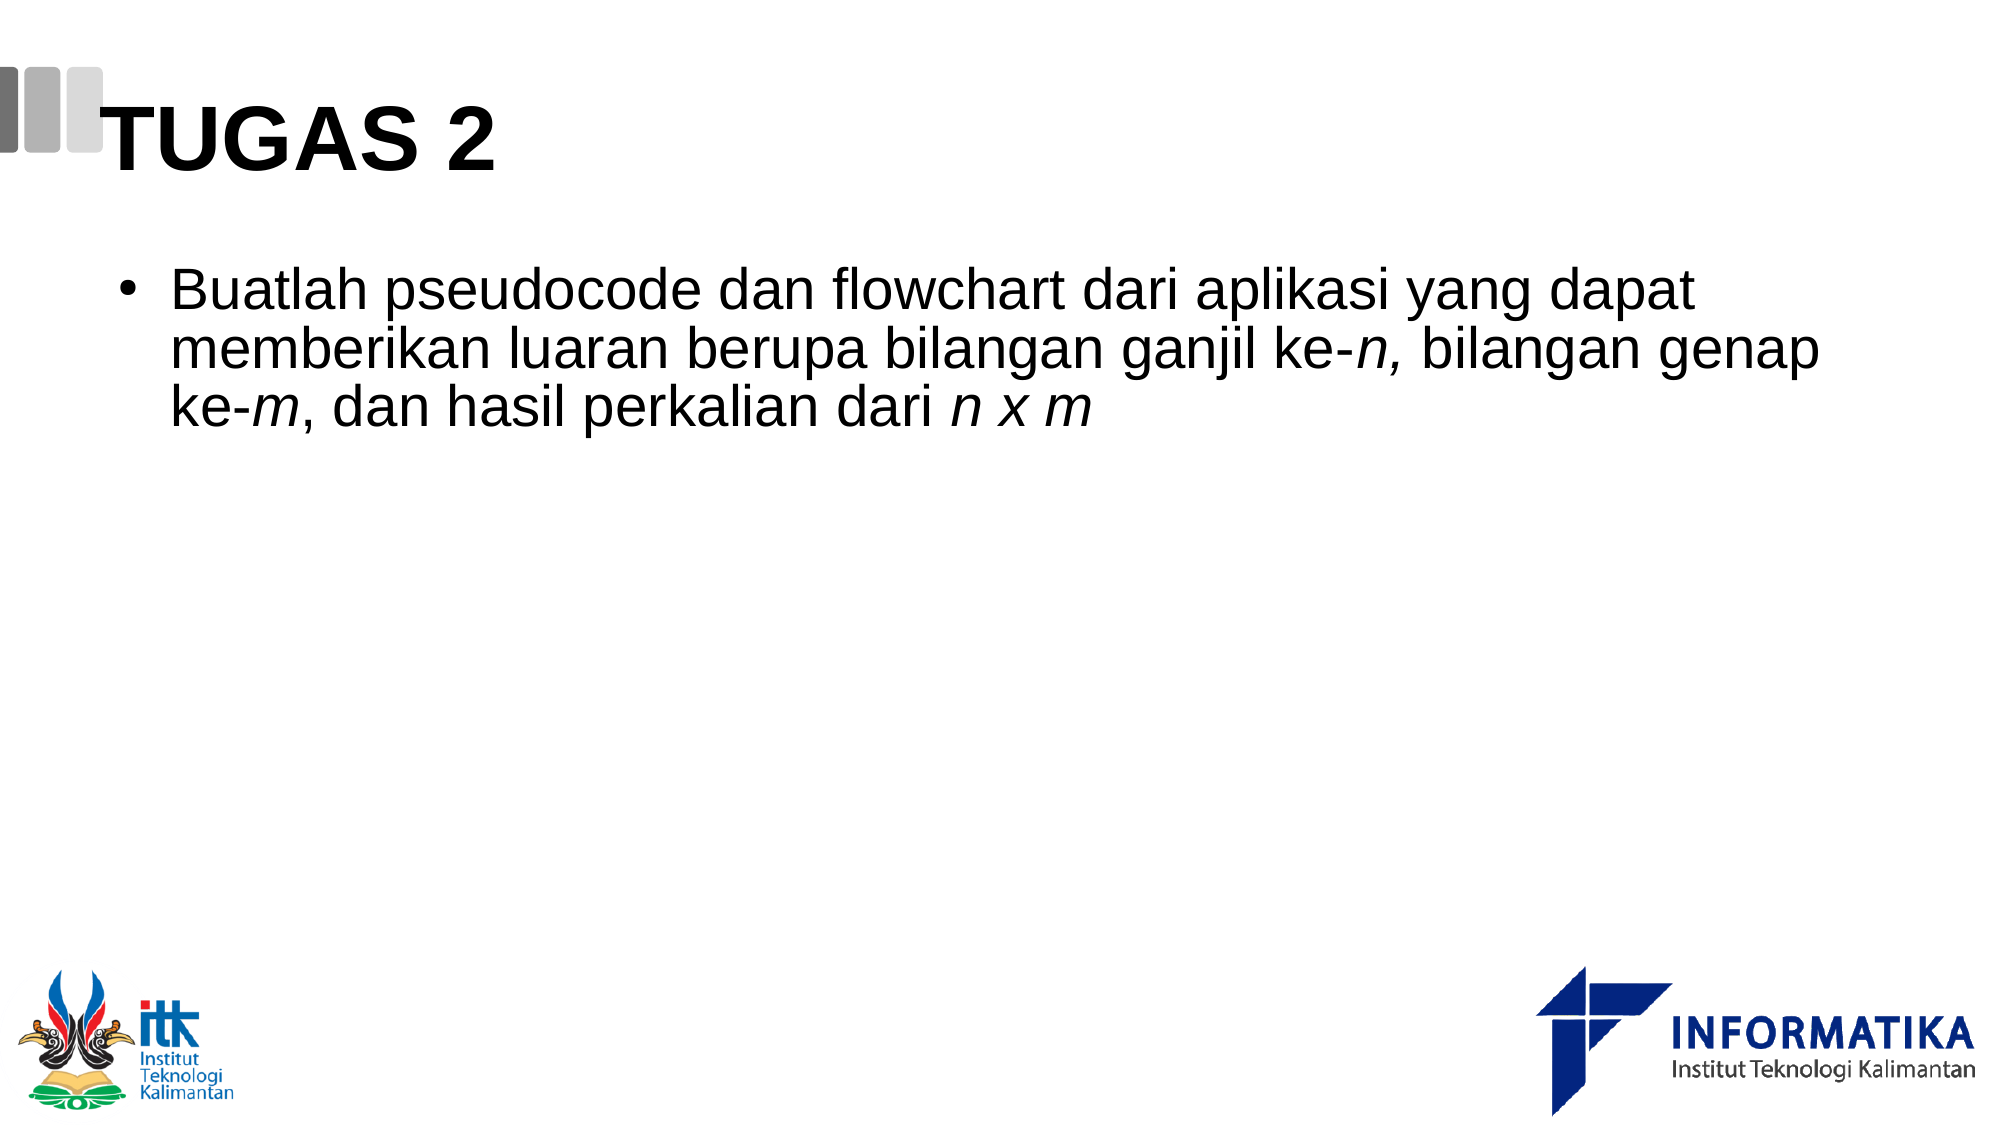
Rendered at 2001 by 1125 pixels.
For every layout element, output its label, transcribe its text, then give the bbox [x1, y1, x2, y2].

picture [1534, 965, 1976, 1118]
title TUGAS 2 [99, 44, 1900, 233]
picture [0, 935, 252, 1125]
list Buatlah pseudocode dan flowchart dari aplikasi yang dapat memberikan luaran berupa bilangan ganjil ke-n, bilangan genap ke-m, dan hasil perkalian dari n x m [99, 263, 1900, 916]
